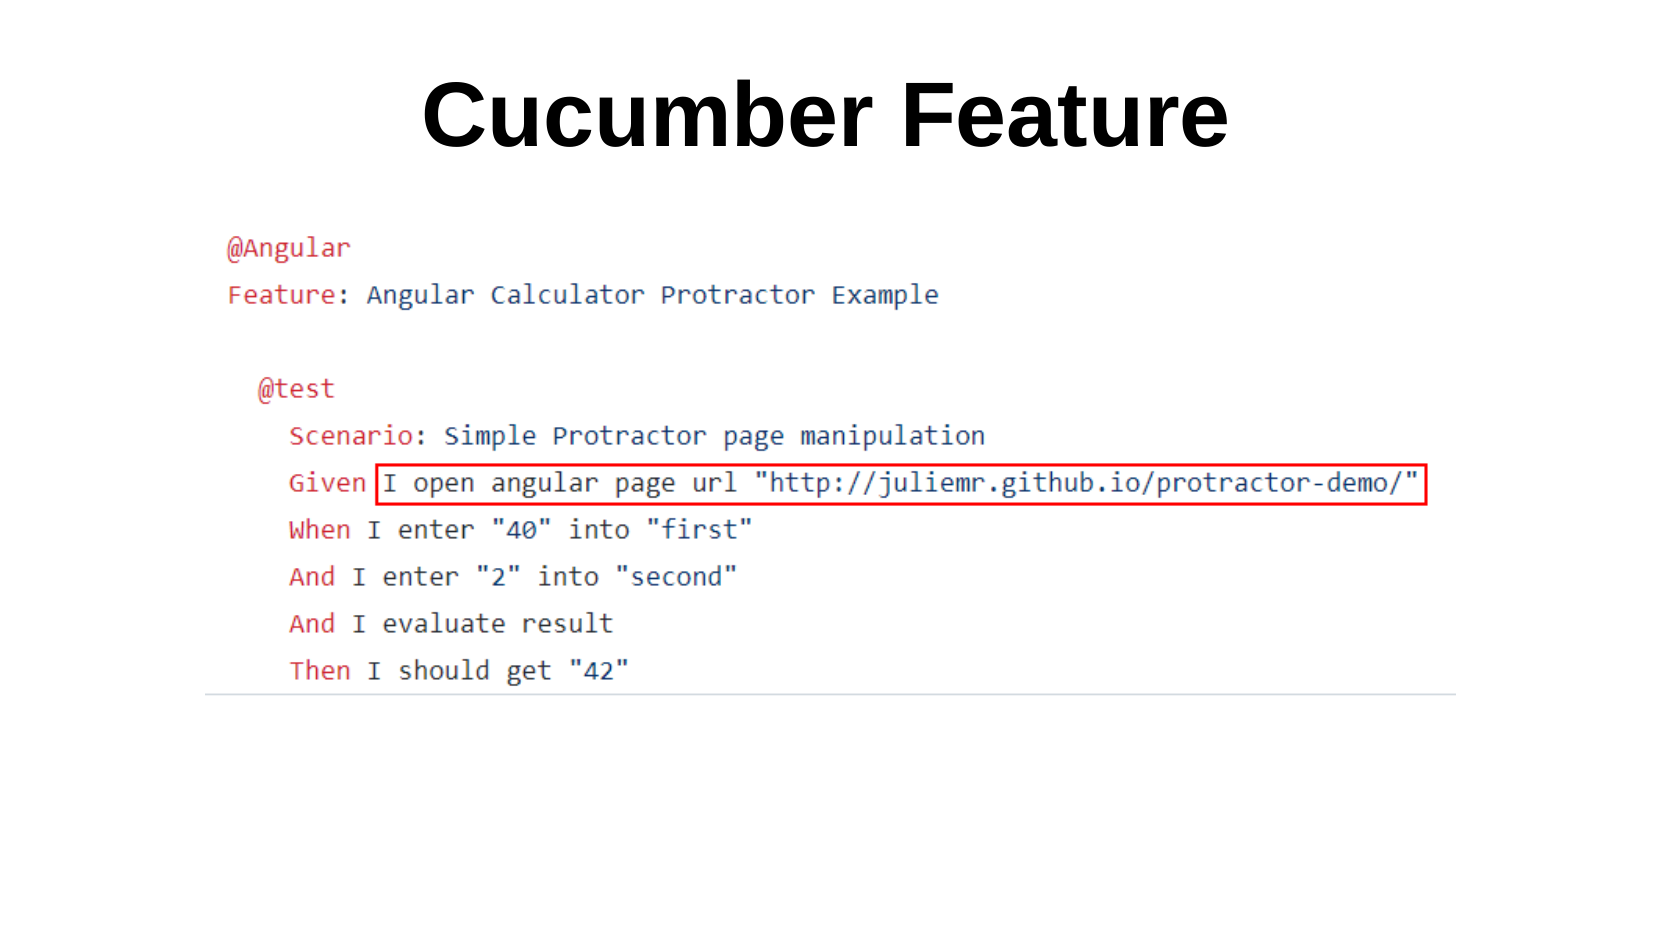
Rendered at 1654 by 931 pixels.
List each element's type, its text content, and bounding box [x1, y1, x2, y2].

picture [205, 235, 1456, 697]
title Cucumber Feature [82, 37, 1571, 193]
